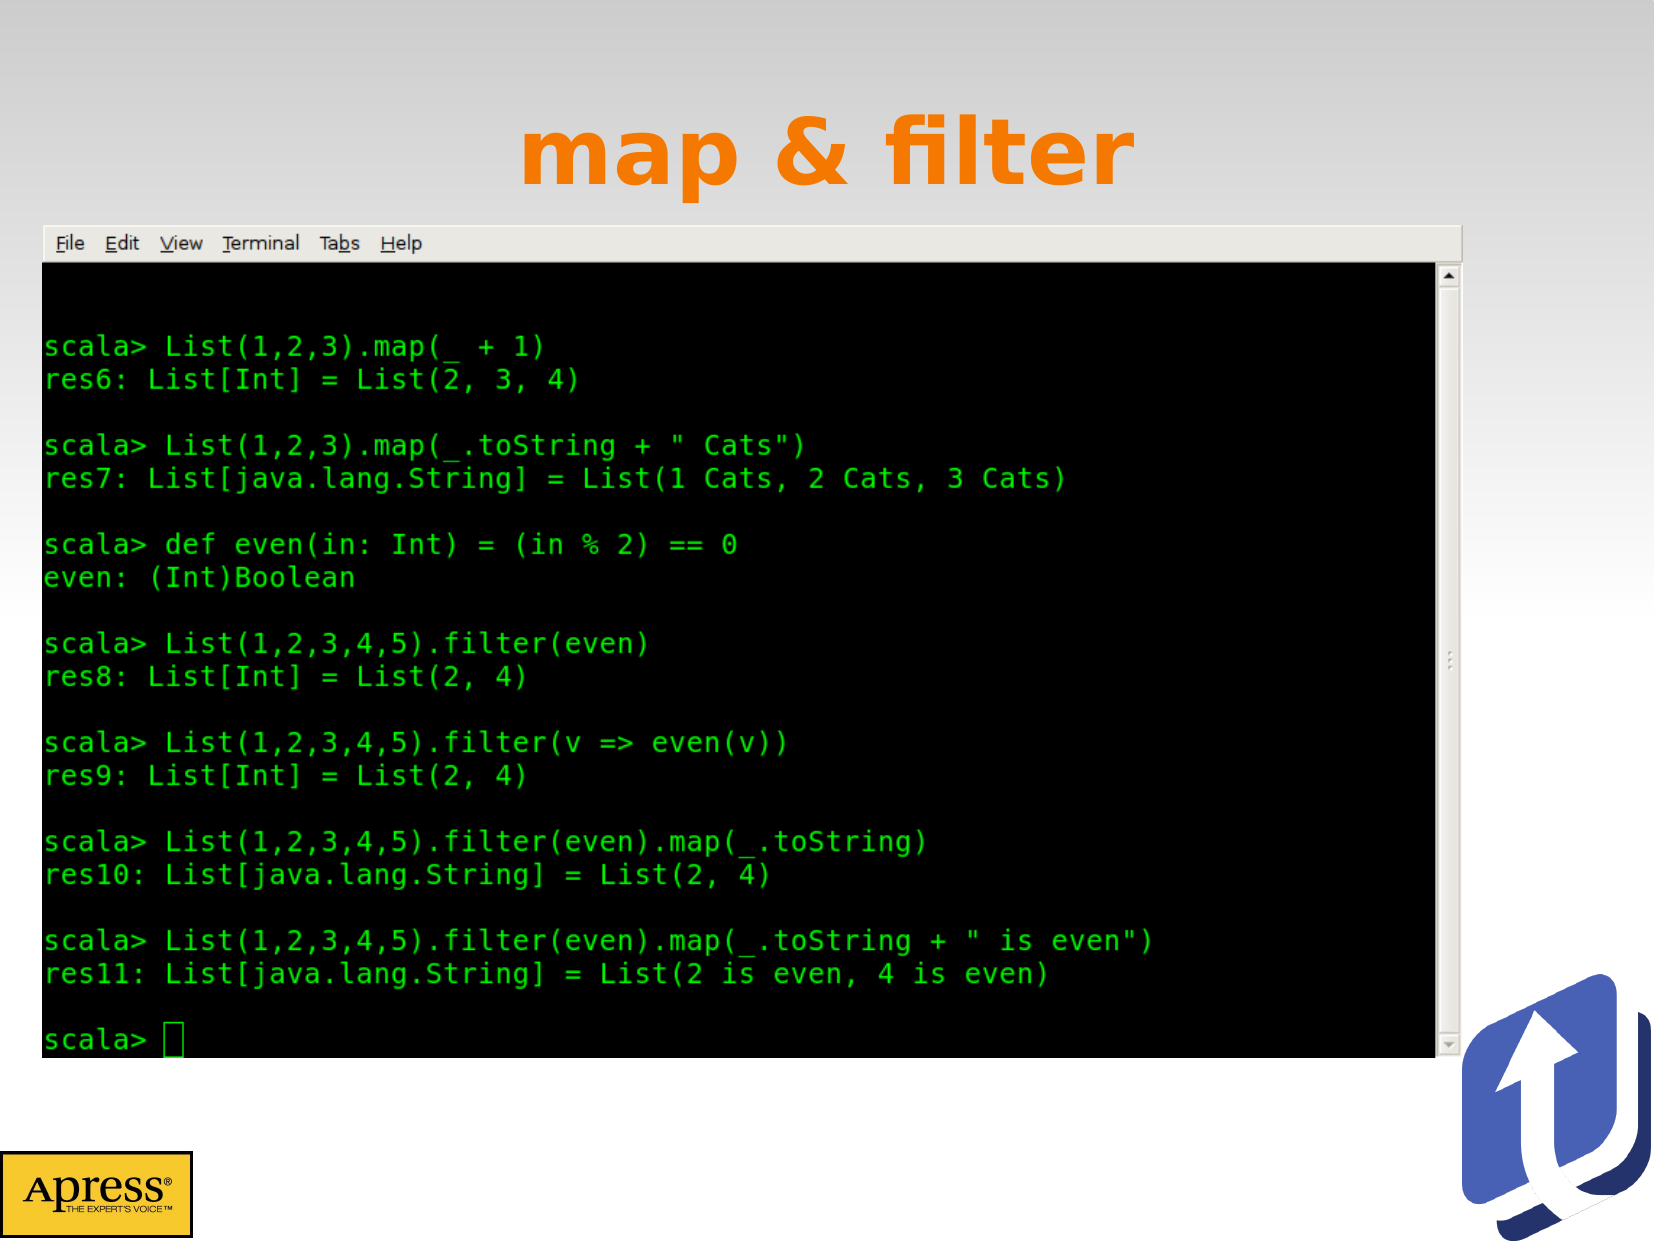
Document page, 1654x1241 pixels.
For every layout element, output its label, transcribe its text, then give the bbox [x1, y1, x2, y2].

picture [0, 1151, 193, 1238]
picture [42, 224, 1651, 1241]
title map & filter [82, 49, 1571, 257]
